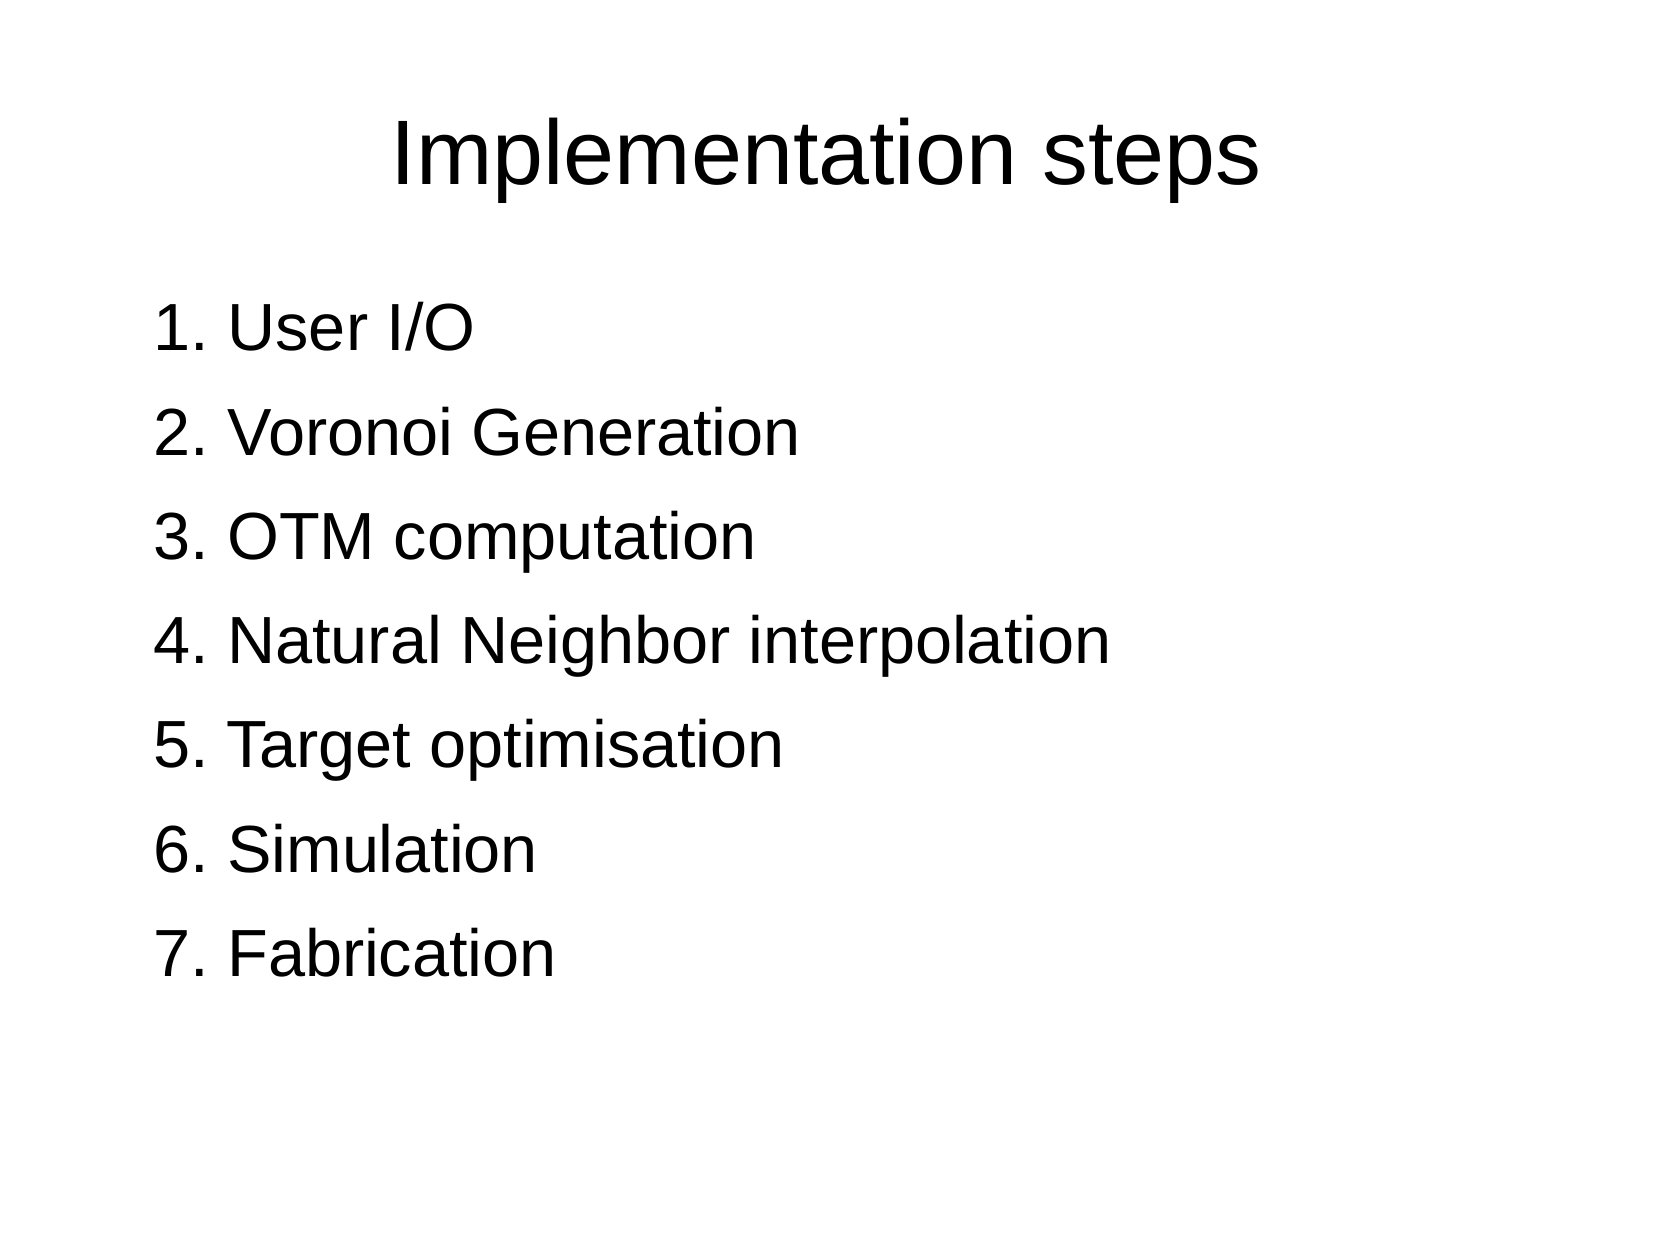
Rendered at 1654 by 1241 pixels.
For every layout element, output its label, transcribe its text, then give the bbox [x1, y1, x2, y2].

list 1. User I/O 2. Voronoi Generation 3. OTM computation 4. Natural Neighbor interpolation 5. Target optimisation 6. Simulation 7. Fabrication [82, 290, 1571, 1010]
title Implementation steps [82, 49, 1571, 257]
